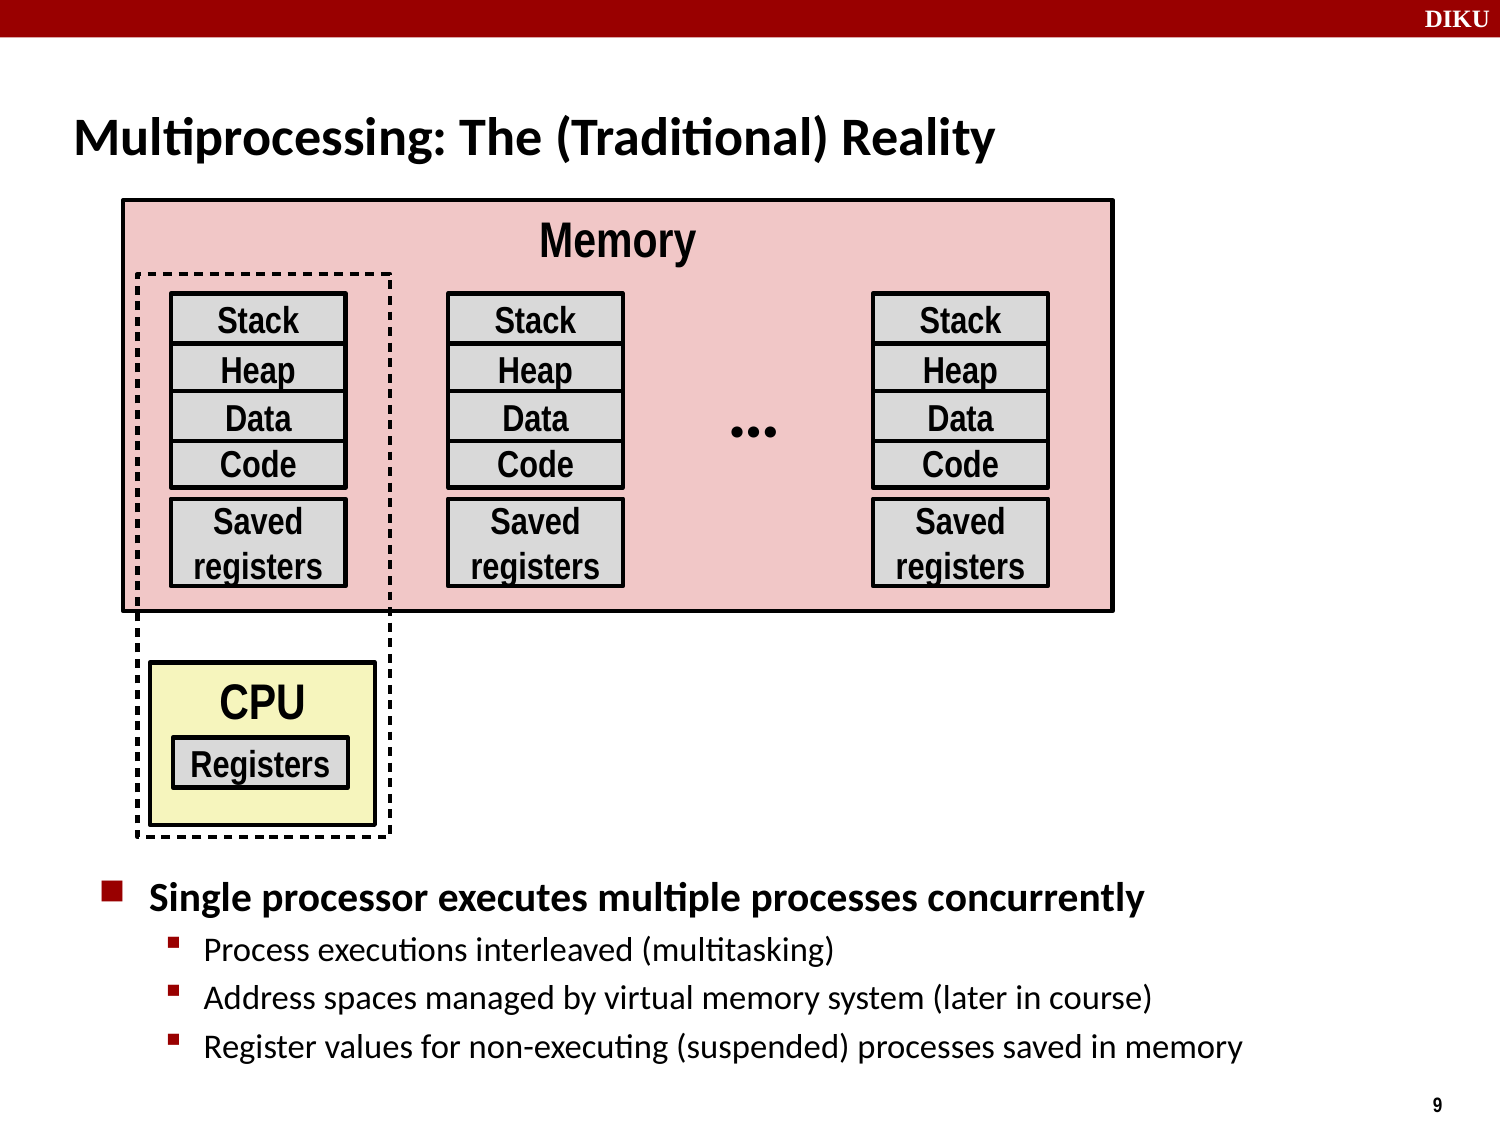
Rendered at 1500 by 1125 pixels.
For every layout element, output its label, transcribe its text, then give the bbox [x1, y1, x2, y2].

text_box Code [447, 441, 623, 488]
text_box Saved registers [447, 498, 623, 587]
text_box Data [872, 390, 1048, 441]
text_box Saved registers [170, 498, 346, 587]
text_box Code [872, 441, 1048, 488]
list Single processor executes multiple processes concurrently Process executions interleaved (multitasking) Address spaces managed by virtual memory system (later in course) Register values for non-executing (suspended) processes saved in memory [87, 862, 1488, 1075]
text_box Saved registers [872, 498, 1048, 587]
text_box Registers [172, 737, 348, 788]
text_box Heap [170, 343, 346, 390]
text_box Heap [447, 343, 623, 390]
text_box Data [170, 390, 346, 441]
text_box Code [170, 441, 346, 488]
text_box Heap [560, 366, 567, 380]
text_box Stack [872, 293, 1048, 343]
text_box Memory [123, 199, 1113, 612]
text_box … [712, 355, 796, 460]
text_box Heap [282, 366, 289, 380]
text_box Stack [170, 293, 346, 343]
text_box Heap [872, 343, 1048, 390]
text_box Data [447, 390, 623, 441]
text_box CPU [149, 662, 375, 825]
text_box Heap [985, 366, 992, 380]
title Multiprocessing: The (Traditional) Reality [58, 71, 1450, 197]
text_box Stack [447, 293, 623, 343]
